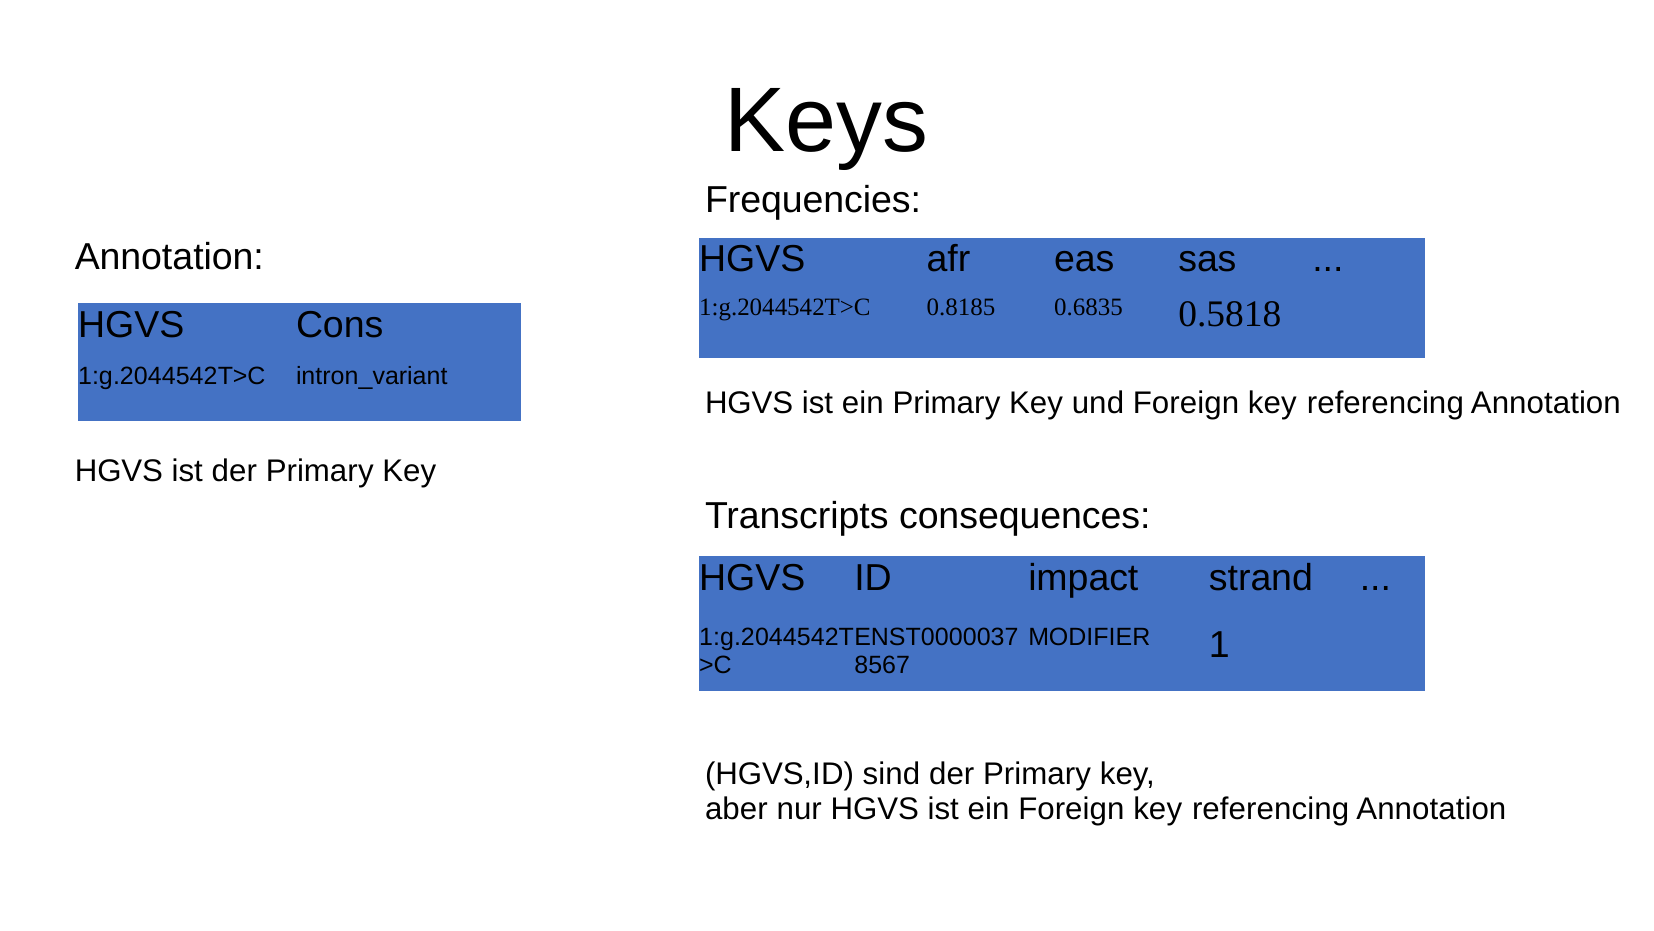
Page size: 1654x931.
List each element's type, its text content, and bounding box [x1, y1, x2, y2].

title Keys [82, 37, 1571, 193]
table_cell MODIFIER [1028, 623, 1209, 691]
table_cell [1312, 293, 1425, 358]
text_box HGVS ist ein Primary Key und Foreign key referencing Annotation [690, 378, 1411, 463]
table_cell 1:g.2044542T>C [699, 293, 927, 358]
table_header HGVS [699, 238, 927, 293]
table_cell [1360, 623, 1425, 691]
table_header strand [1209, 556, 1360, 623]
text_box (HGVS,ID) sind der Primary key, aber nur HGVS ist ein Foreign key referencing Annotation [690, 749, 1526, 837]
table_header Cons [296, 303, 521, 362]
table_cell 1:g.2044542T>C [78, 362, 296, 421]
text_box Transcripts consequences: [690, 487, 1411, 545]
table_cell 1:g.2044542T>C [699, 623, 854, 691]
table_header afr [927, 238, 1054, 293]
table_cell ENST00000378567 [854, 623, 1028, 691]
table_header HGVS [699, 556, 854, 623]
table_cell intron_variant [296, 362, 521, 421]
table_header ... [1312, 238, 1425, 293]
table_header sas [1178, 238, 1312, 293]
text_box Frequencies: [690, 171, 1426, 229]
table_cell 0.6835 [1054, 293, 1178, 358]
text_box HGVS ist der Primary Key [60, 445, 496, 496]
table_header HGVS [78, 303, 296, 362]
text_box Annotation: [60, 228, 361, 286]
table_cell 1 [1209, 623, 1360, 691]
table_header ID [854, 556, 1028, 623]
table_header eas [1054, 238, 1178, 293]
table_header impact [1028, 556, 1209, 623]
table_cell 0.8185 [927, 293, 1054, 358]
table_header ... [1360, 556, 1425, 623]
table_cell 0.5818 [1178, 293, 1312, 358]
